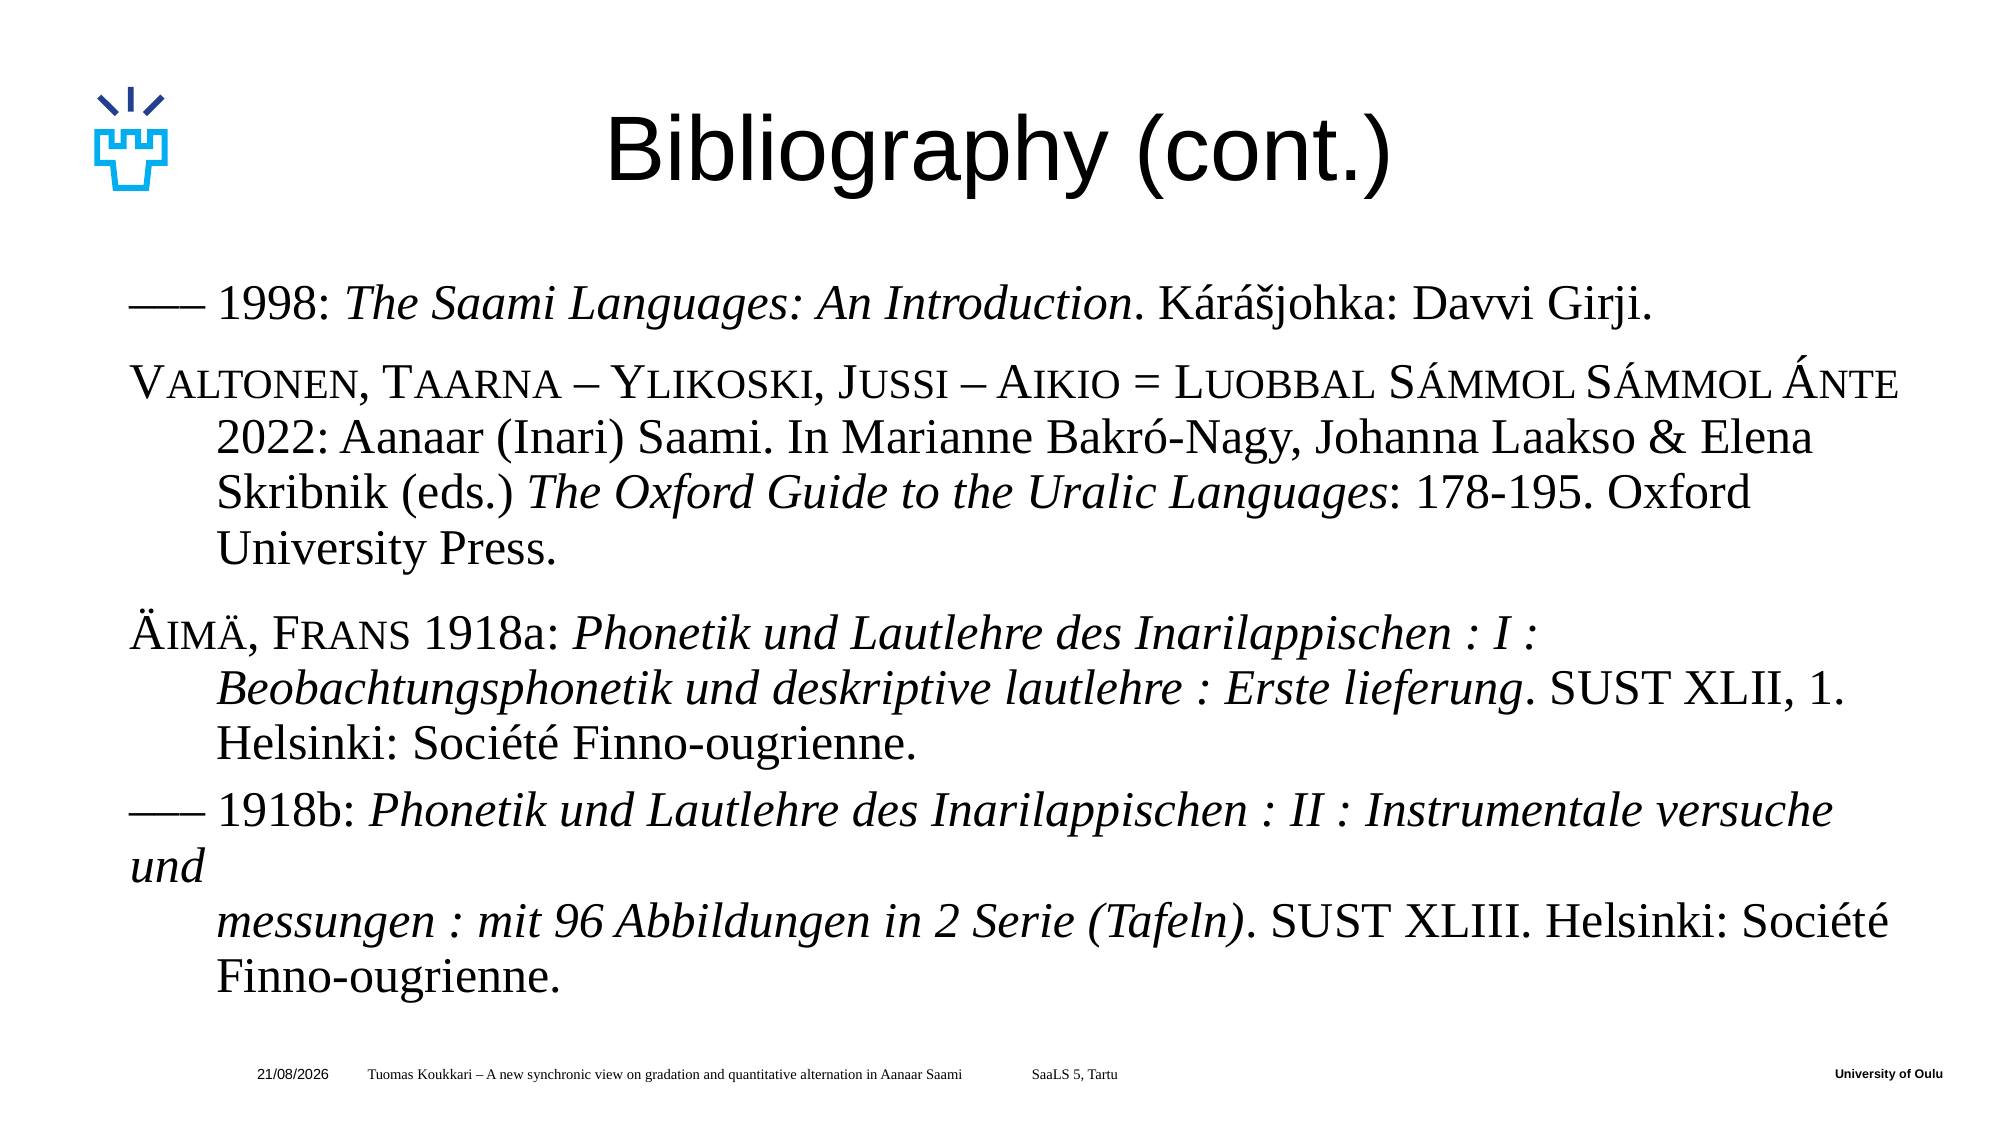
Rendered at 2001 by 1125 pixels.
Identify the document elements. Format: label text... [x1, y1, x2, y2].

list ––– 1998: The Saami Languages: An Introduction. Kárášjohka: Davvi Girji. VALTONEN, TAARNA – YLIKOSKI, JUSSI – AIKIO = LUOBBAL SÁMMOL SÁMMOL ÁNTE 2022: Aanaar (Inari) Saami. In Marianne Bakró-Nagy, Johanna Laakso & Elena Skribnik (eds.) The Oxford Guide to the Uralic Languages: 178-195. Oxford University Press. ÄIMÄ, FRANS 1918a: Phonetik und Lautlehre des Inarilappischen : I : Beobachtungsphonetik und deskriptive lautlehre : Erste lieferung. SUST XLII, 1. Helsinki: Société Finno-ougrienne. ––– 1918b: Phonetik und Lautlehre des Inarilappischen : II : Instrumentale versuche und messungen : mit 96 Abbildungen in 2 Serie (Tafeln). SUST XLIII. Helsinki: Société Finno-ougrienne. [59, 275, 1920, 1075]
title Bibliography (cont.) [539, 47, 1461, 251]
